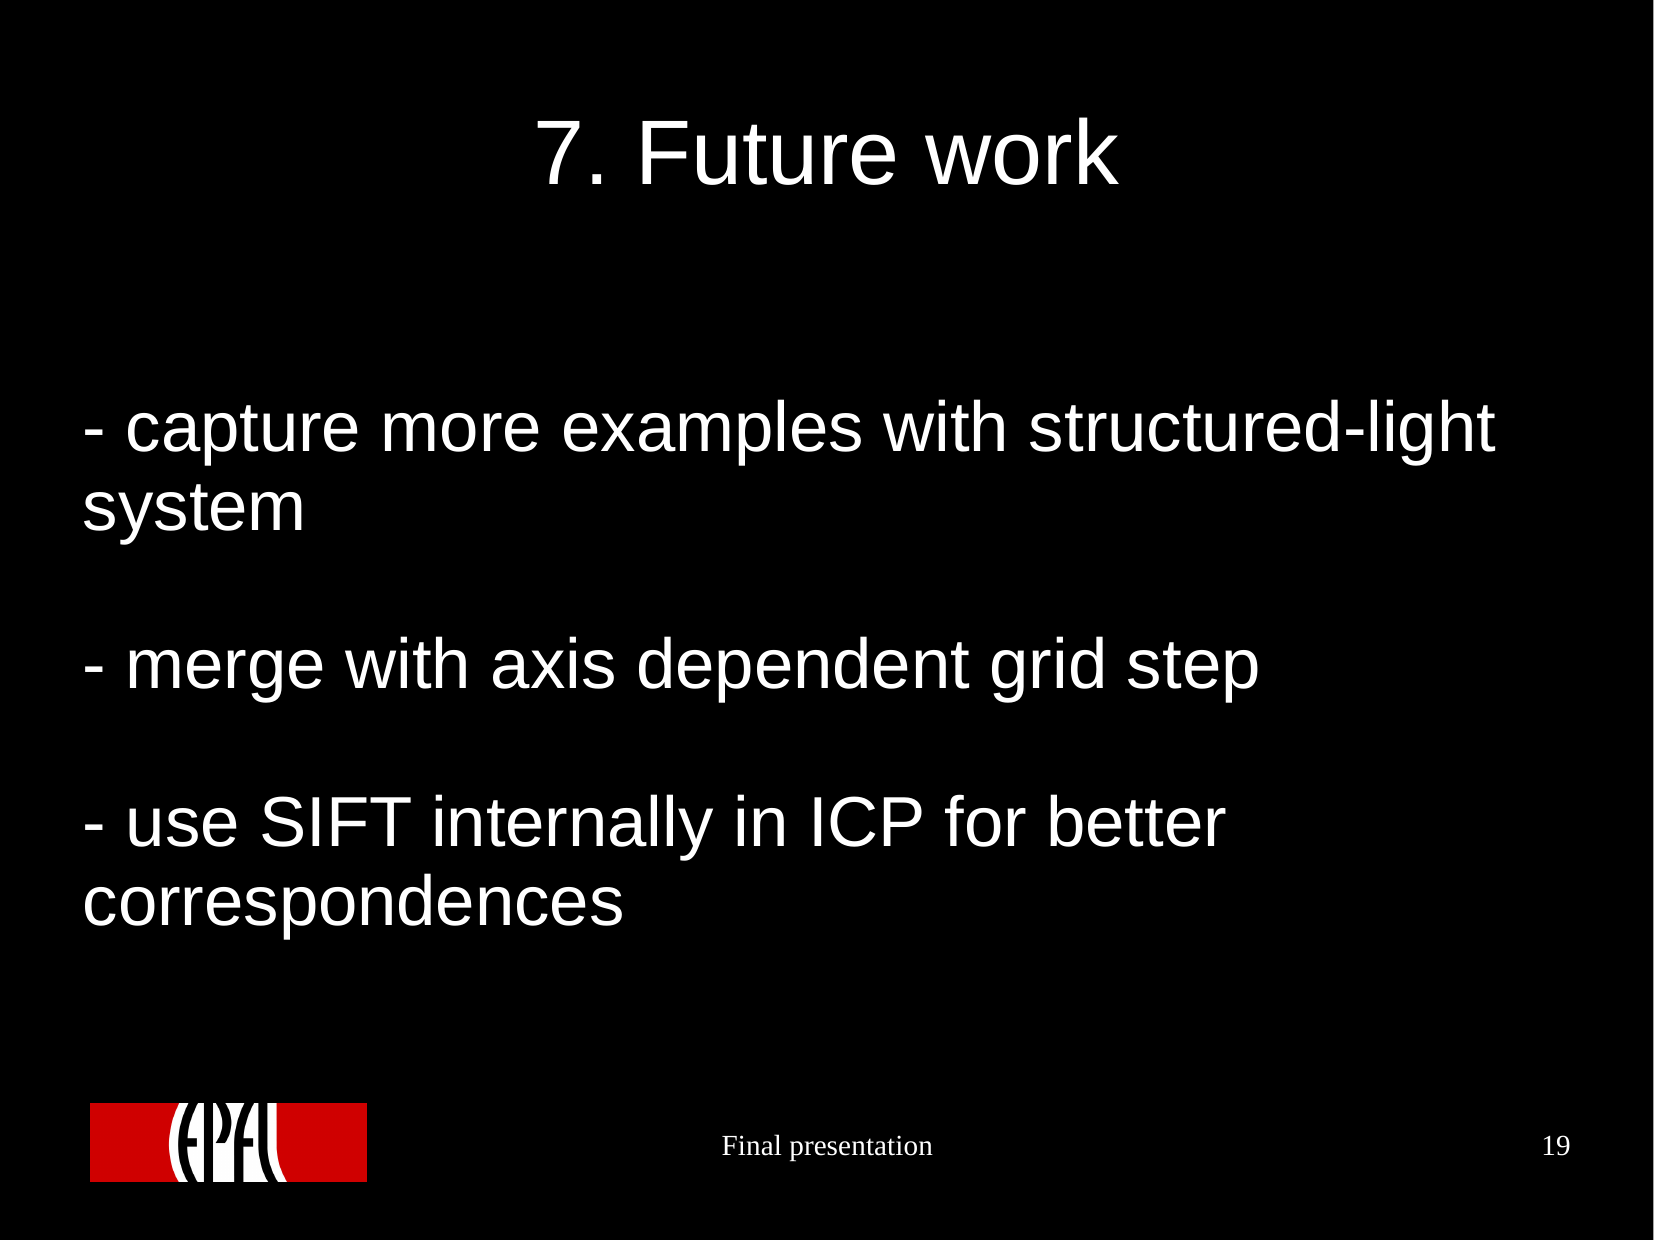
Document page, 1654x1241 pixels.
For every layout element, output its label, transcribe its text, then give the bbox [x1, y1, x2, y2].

title 7. Future work [82, 49, 1571, 254]
picture [90, 1103, 367, 1182]
subtitle - capture more examples with structured-light system - merge with axis dependent grid step - use SIFT internally in ICP for better correspondences [82, 254, 1571, 1074]
